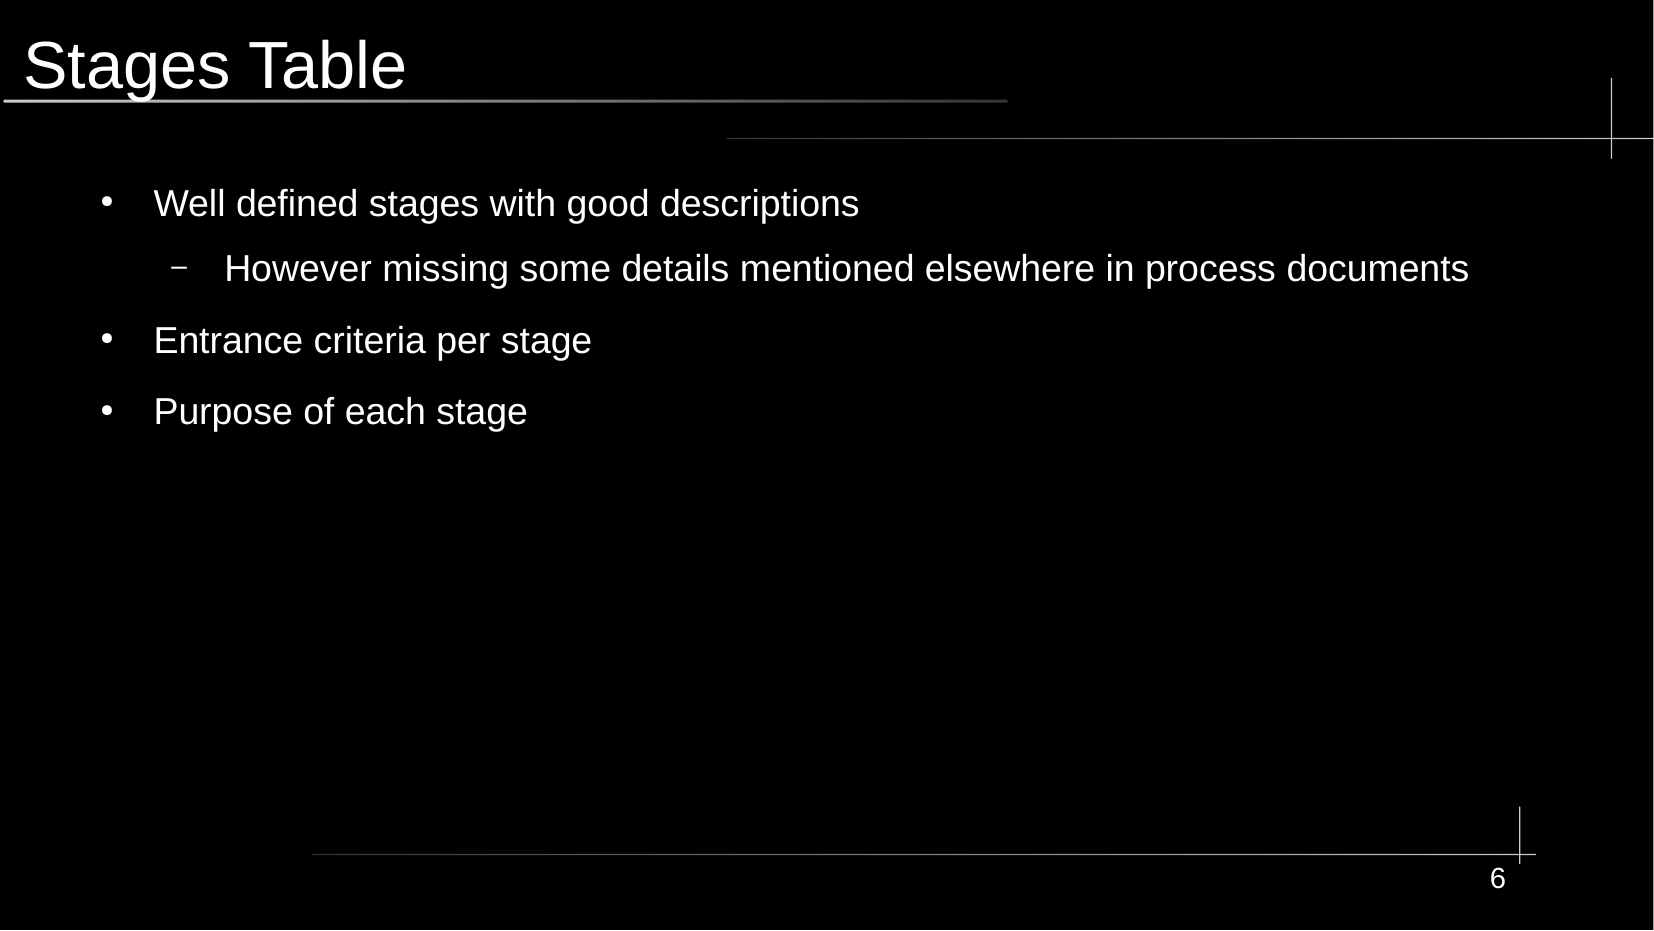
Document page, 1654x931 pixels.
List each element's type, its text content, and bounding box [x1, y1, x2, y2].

title Stages Table [23, 11, 1589, 119]
list Well defined stages with good descriptions However missing some details mentioned elsewhere in process documents Entrance criteria per stage Purpose of each stage [82, 182, 1571, 722]
